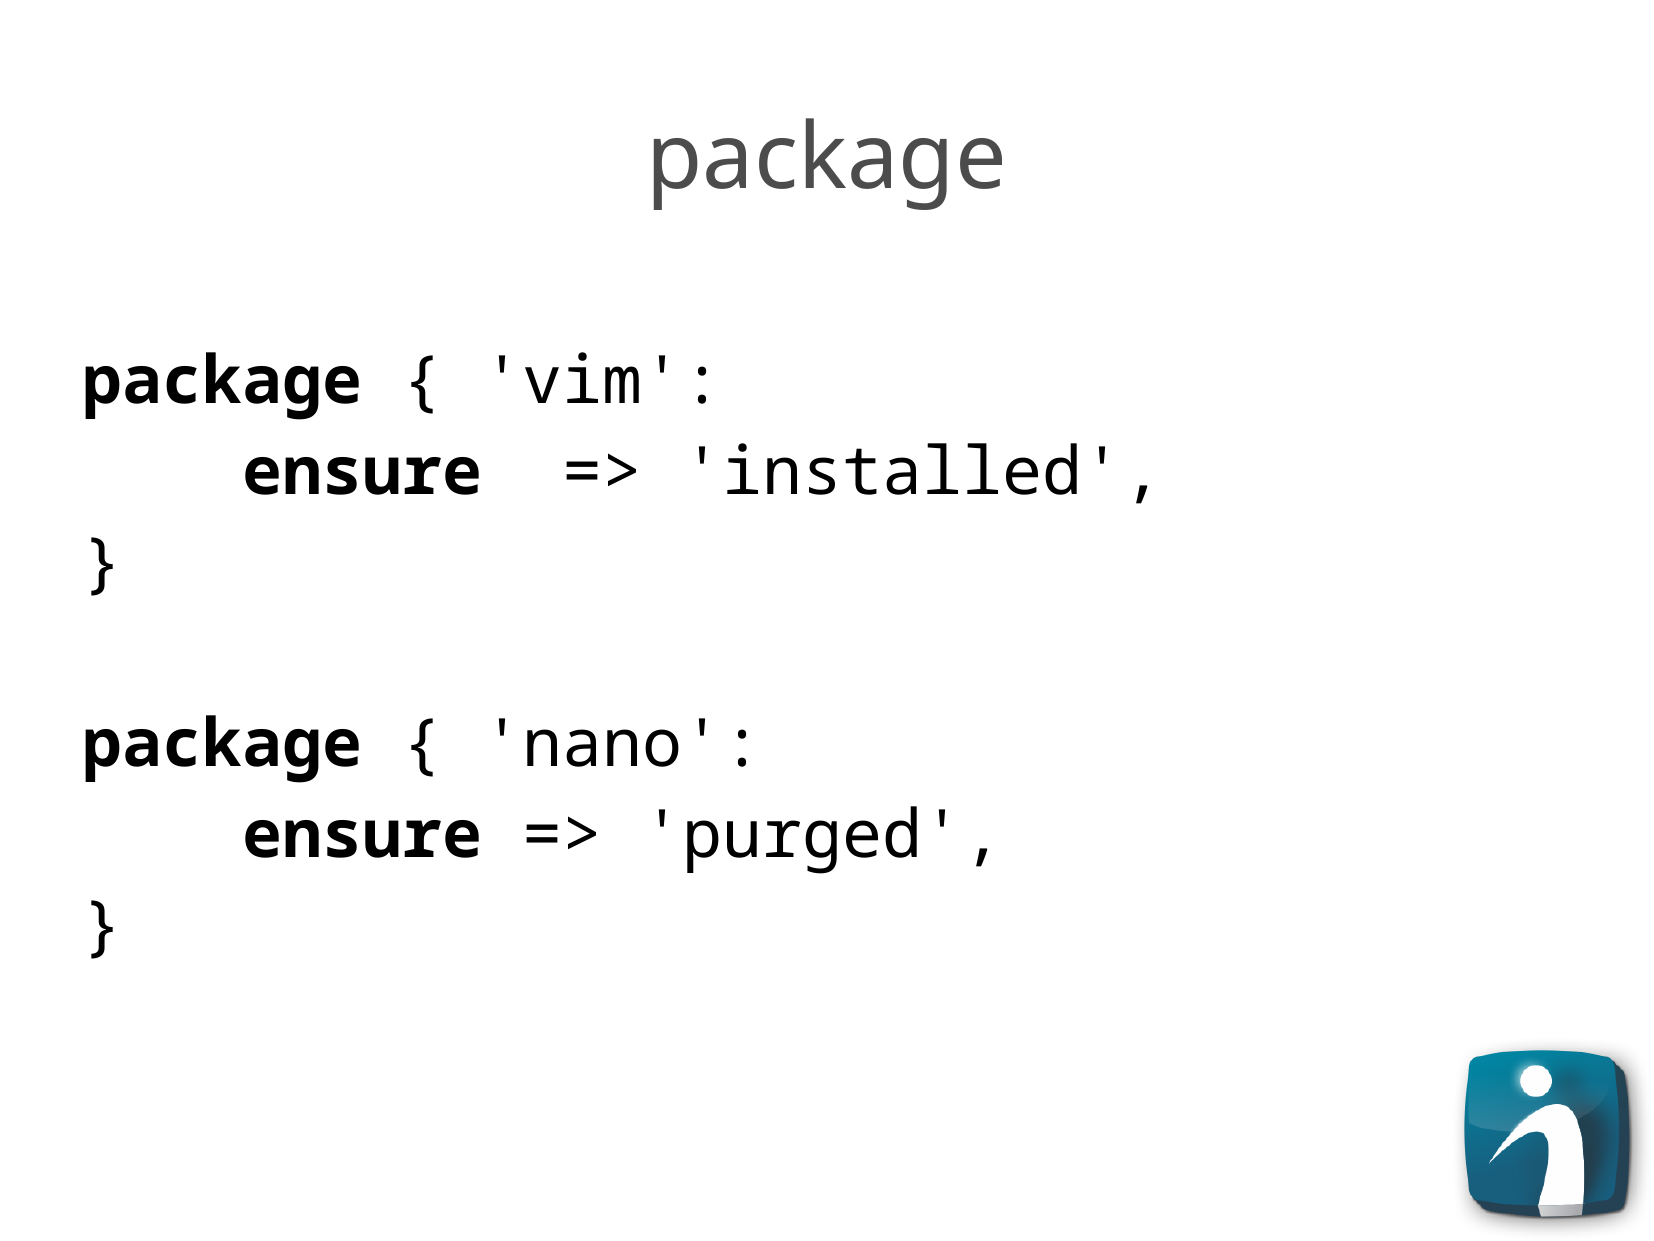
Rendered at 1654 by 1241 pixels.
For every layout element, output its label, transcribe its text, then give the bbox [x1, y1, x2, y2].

title package [82, 49, 1571, 257]
subtitle package { 'vim': ensure => 'installed', } package { 'nano': ensure => 'purged', } [82, 290, 1571, 1010]
picture [1447, 1035, 1654, 1241]
